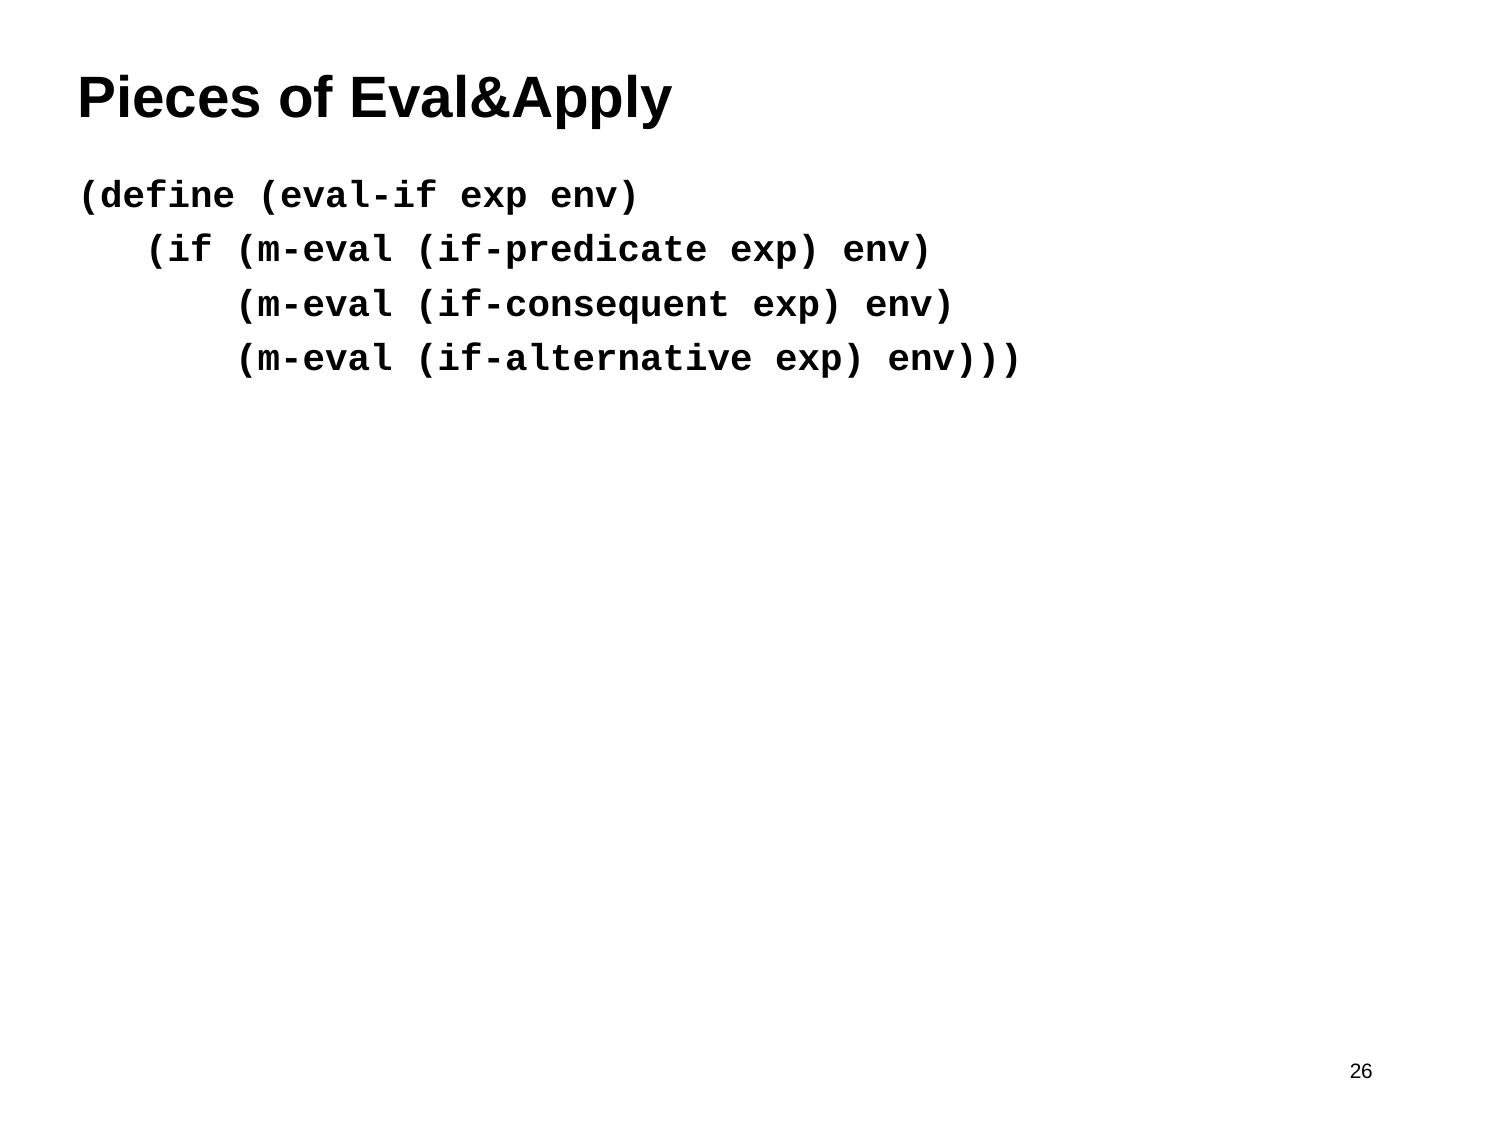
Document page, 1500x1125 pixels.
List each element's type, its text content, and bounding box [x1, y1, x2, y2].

text_box Pieces of Eval&Apply [62, 24, 1338, 162]
text_box <number> [1025, 1049, 1388, 1101]
text_box (define (eval-if exp env) (if (m-eval (if-predicate exp) env) (m-eval (if-consequent exp) env) (m-eval (if-alternative exp) env))) [62, 162, 1450, 1000]
